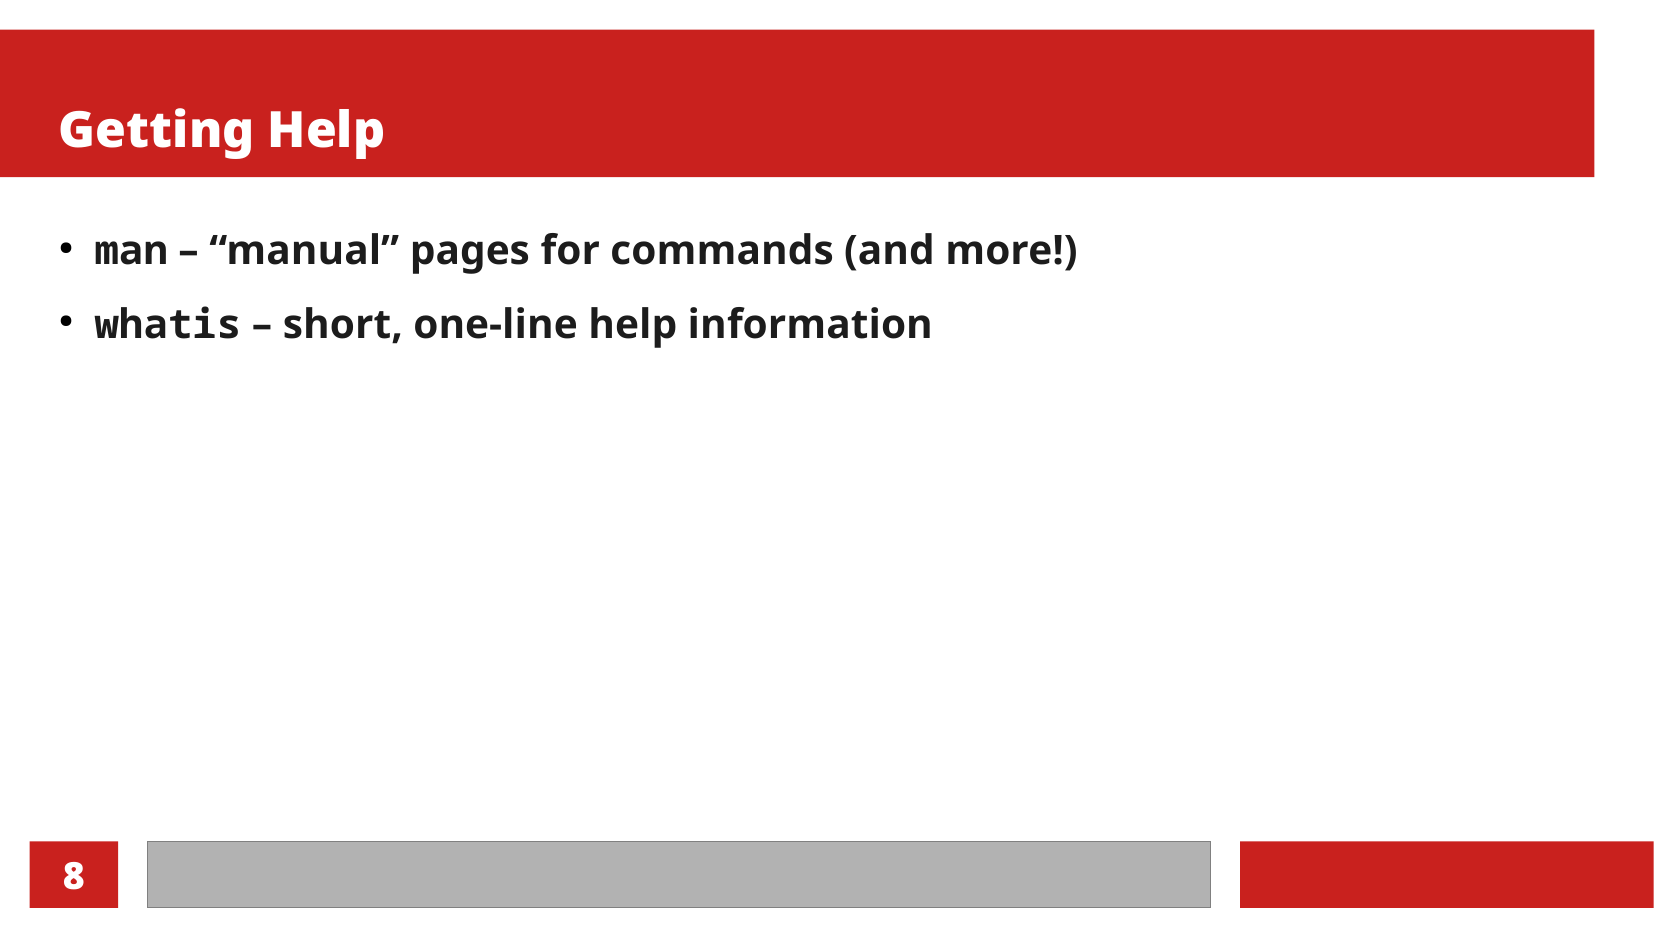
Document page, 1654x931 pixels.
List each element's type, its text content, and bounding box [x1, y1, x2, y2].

list man – “manual” pages for commands (and more!) whatis – short, one-line help information [59, 221, 1565, 798]
title Getting Help [59, 44, 1595, 163]
